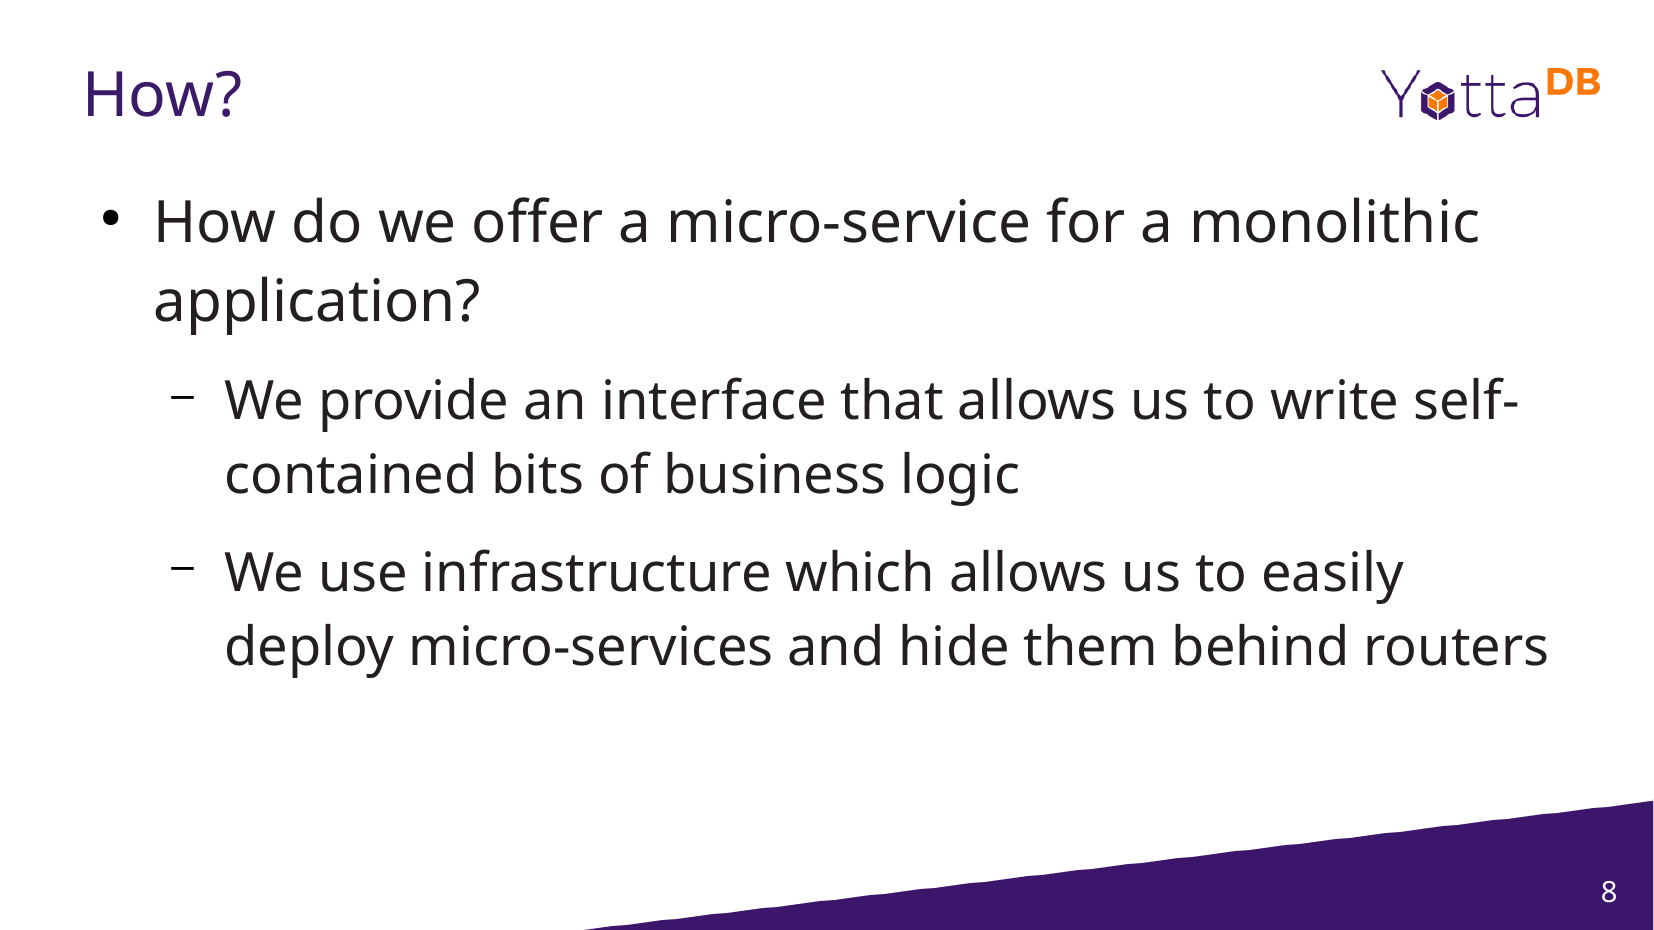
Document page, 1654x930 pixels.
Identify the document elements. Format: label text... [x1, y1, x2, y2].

picture [0, 0, 1654, 930]
title How? [82, 18, 976, 166]
list How do we offer a micro-service for a monolithic application? We provide an interface that allows us to write self-contained bits of business logic We use infrastructure which allows us to easily deploy micro-services and hide them behind routers [82, 179, 1571, 795]
